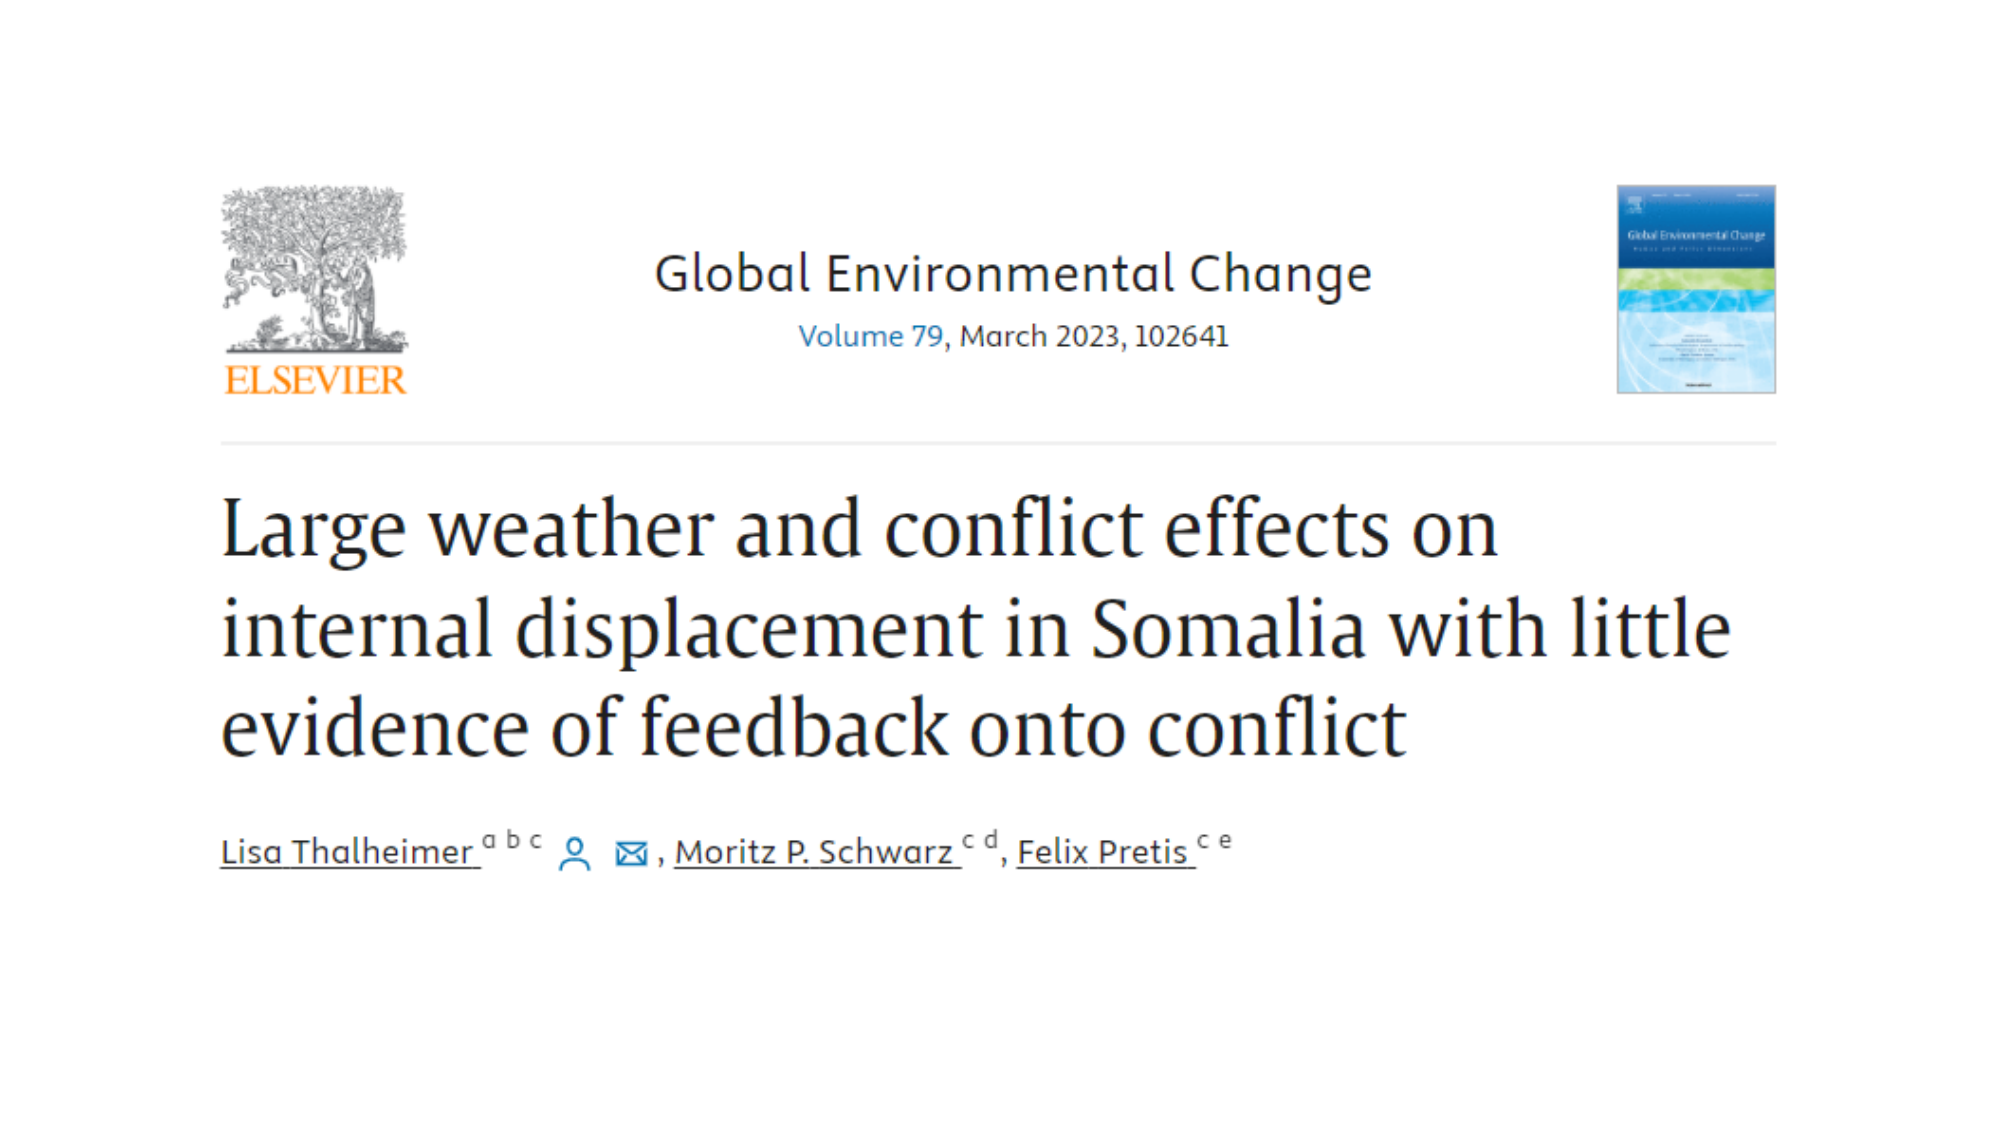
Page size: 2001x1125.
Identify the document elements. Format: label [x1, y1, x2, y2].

picture [193, 172, 1807, 896]
